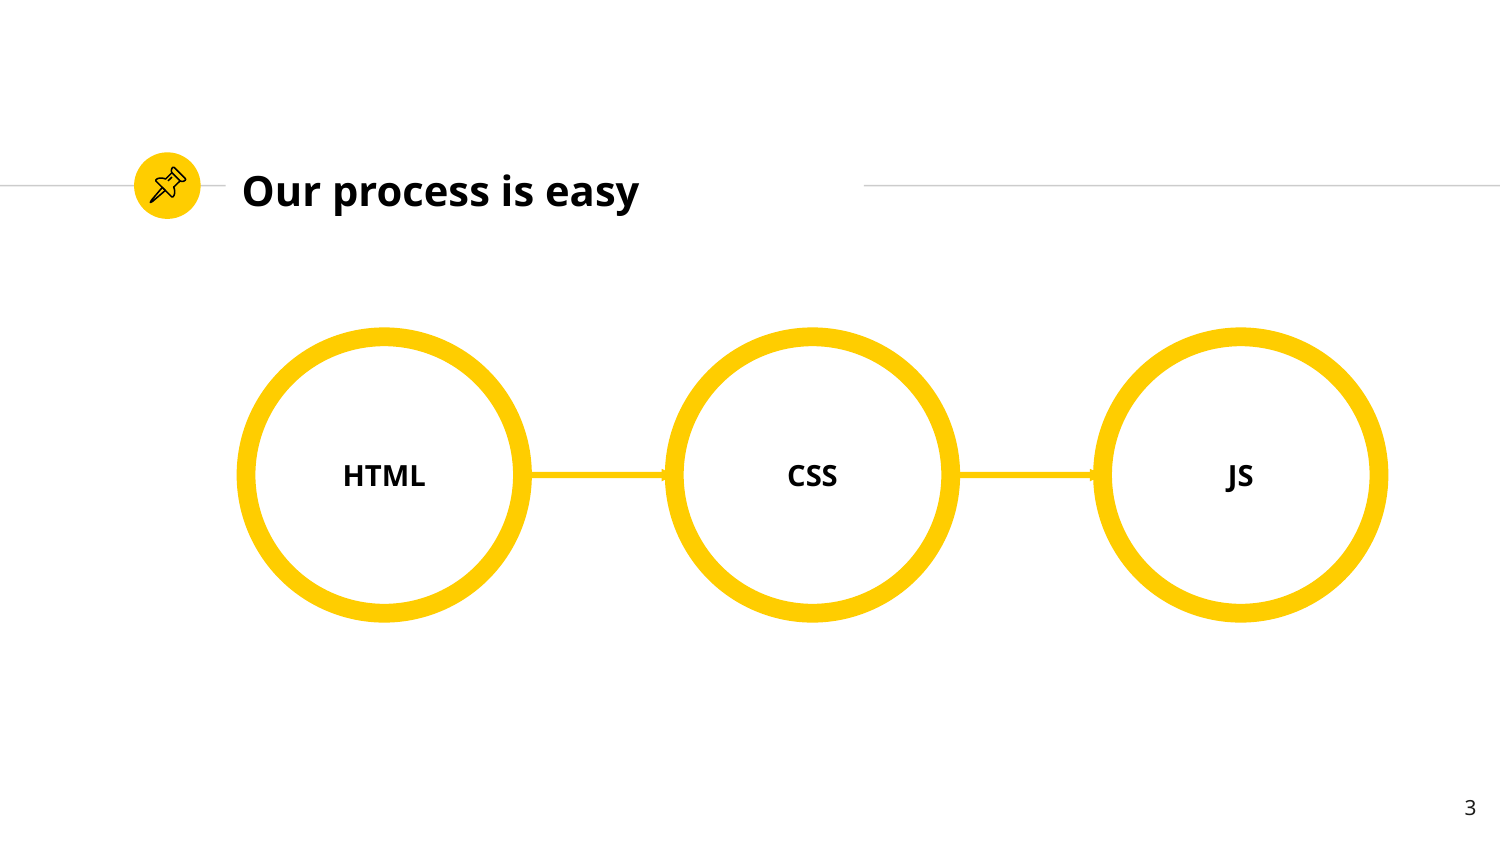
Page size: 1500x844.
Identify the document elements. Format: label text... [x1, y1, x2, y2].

text_box JS [1102, 336, 1379, 614]
text_box CSS [674, 336, 951, 614]
text_box HTML [246, 336, 523, 614]
title Our process is easy [226, 153, 863, 226]
slide_number <number> [1401, 779, 1492, 844]
